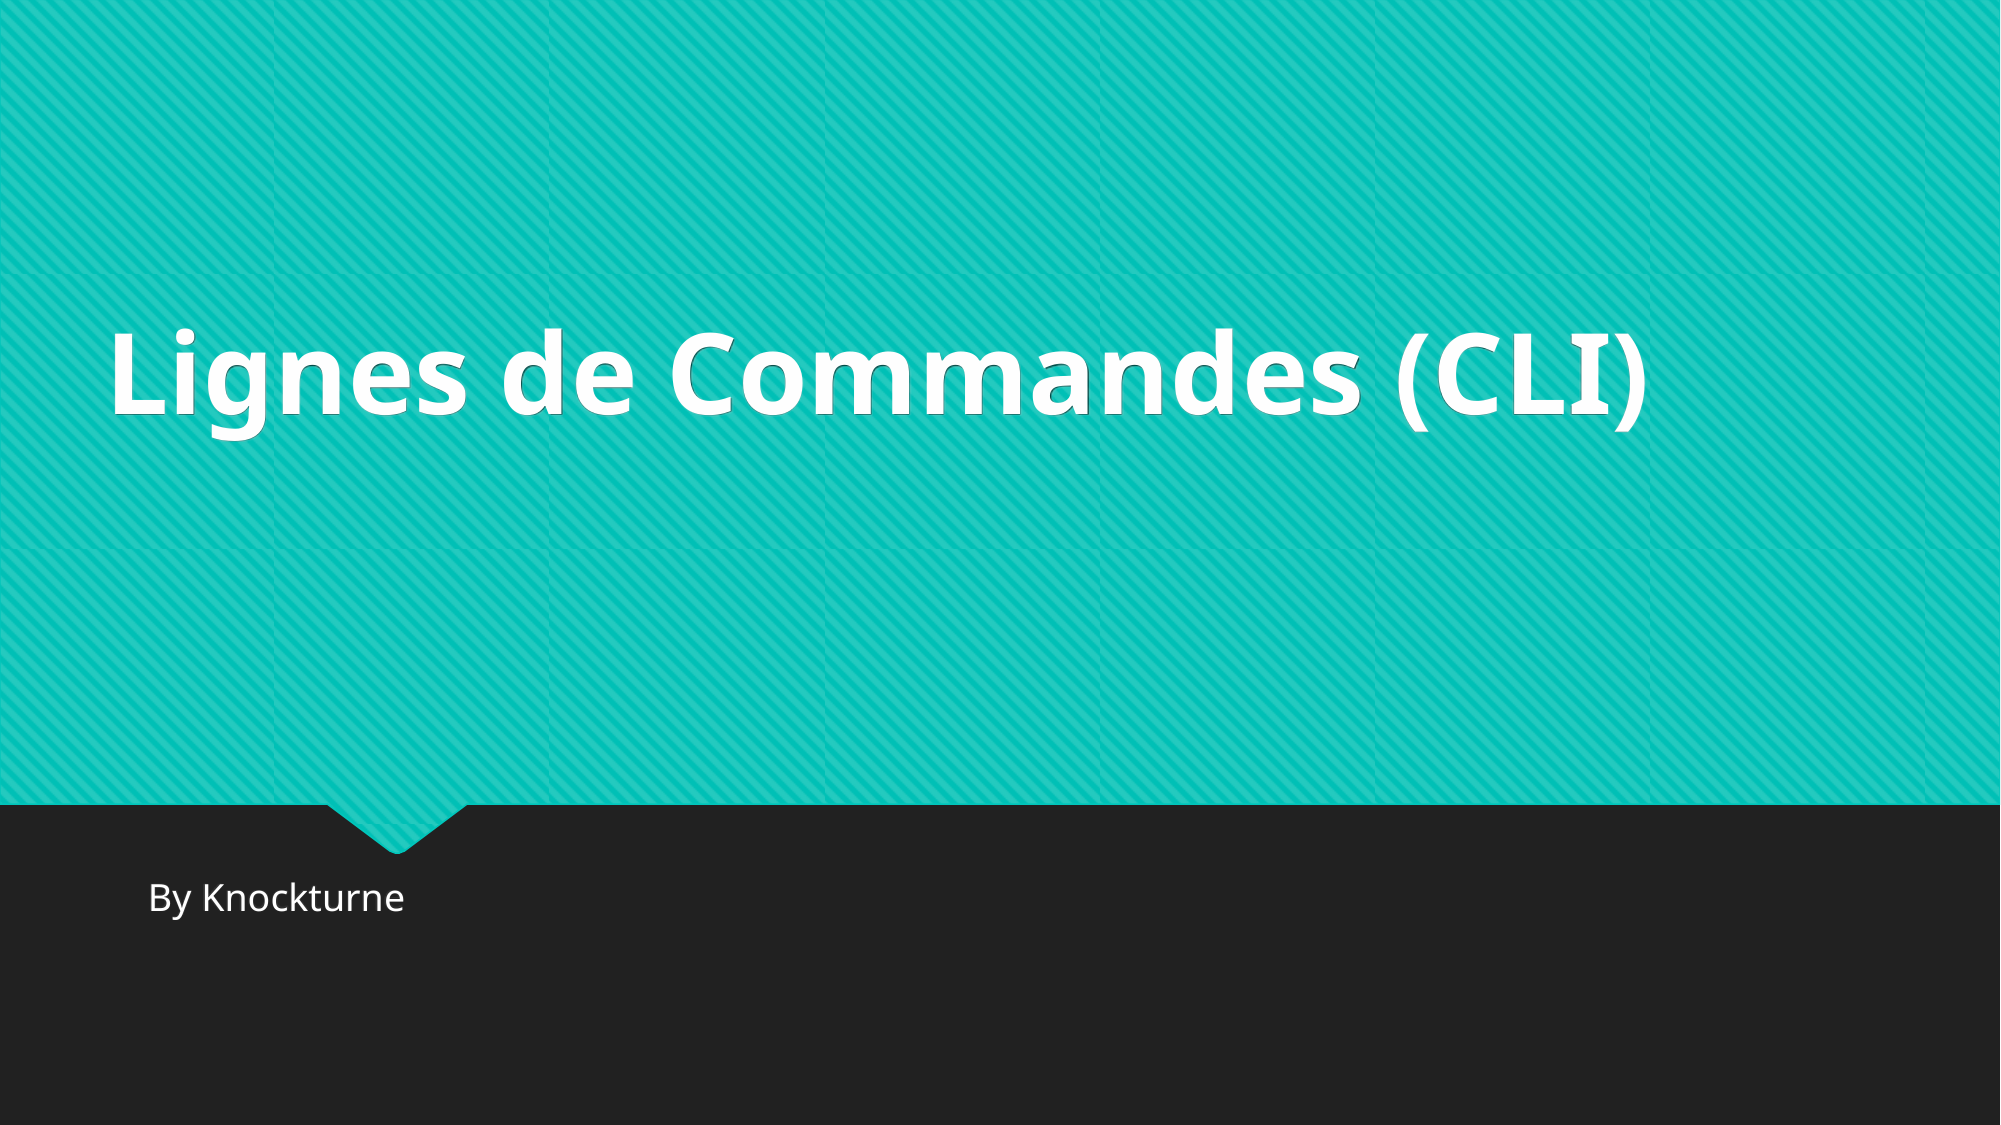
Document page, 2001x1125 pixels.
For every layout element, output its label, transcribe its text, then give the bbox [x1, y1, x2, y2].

subtitle By Knockturne [132, 866, 1868, 938]
title Lignes de Commandes (CLI) [90, 0, 1825, 445]
